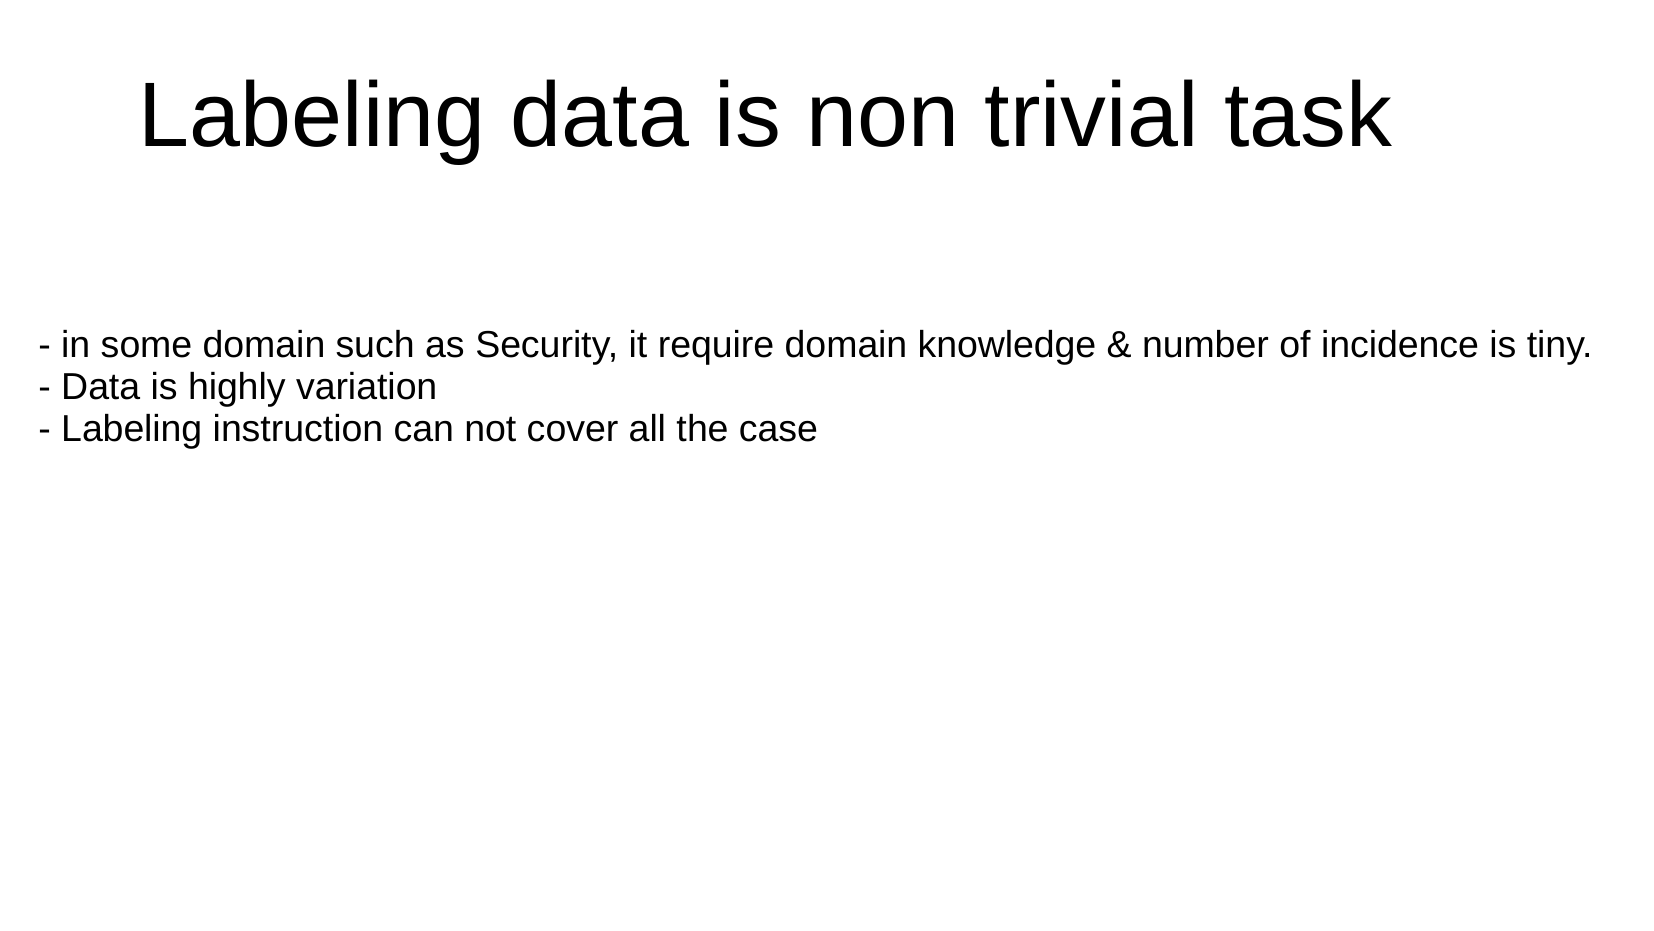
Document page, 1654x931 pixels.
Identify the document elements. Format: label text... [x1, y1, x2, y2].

title Labeling data is non trivial task [22, 37, 1511, 193]
text_box - in some domain such as Security, it require domain knowledge & number of incidence is tiny. - Data is highly variation - Labeling instruction can not cover all the case [23, 316, 1630, 616]
